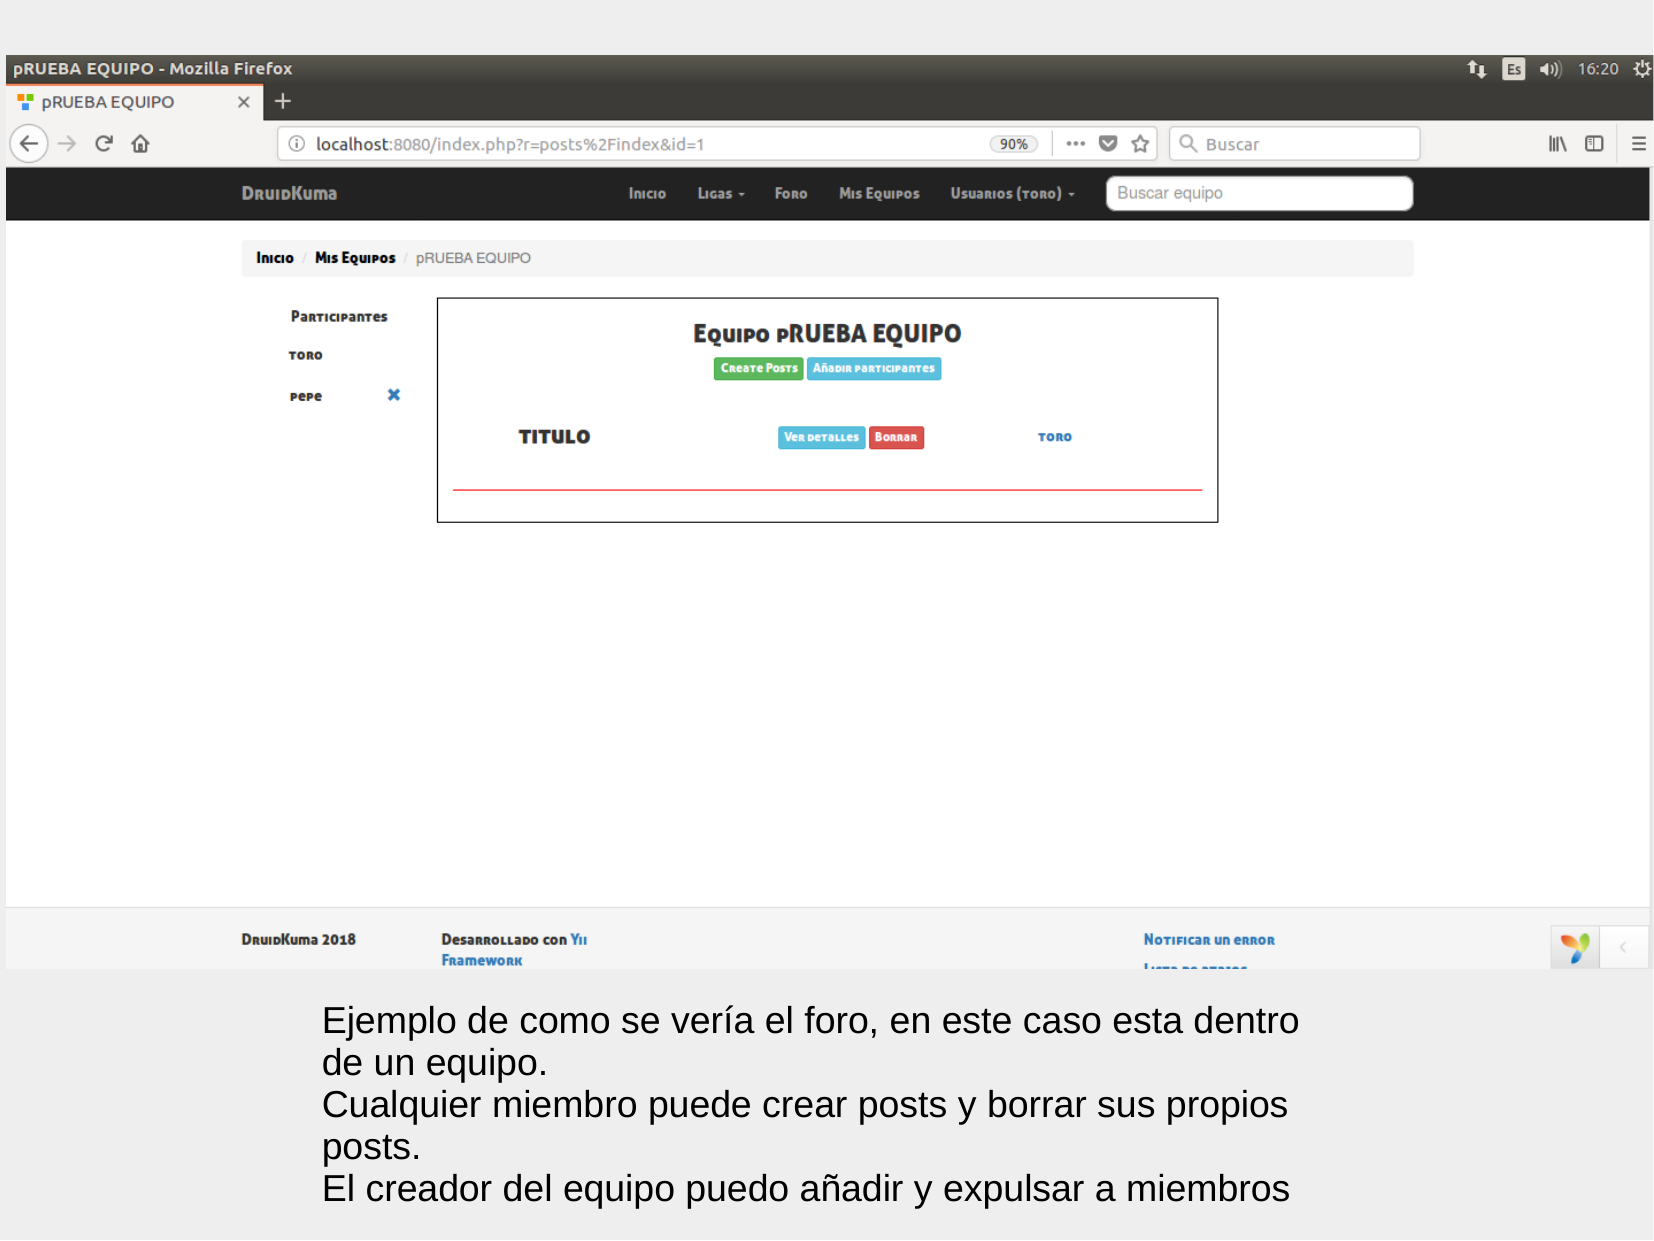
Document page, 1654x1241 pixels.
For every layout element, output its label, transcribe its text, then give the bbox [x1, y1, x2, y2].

picture [6, 55, 1654, 969]
text_box Ejemplo de como se vería el foro, en este caso esta dentro de un equipo. Cualquier miembro puede crear posts y borrar sus propios posts. El creador del equipo puedo añadir y expulsar a miembros [307, 992, 1335, 1217]
